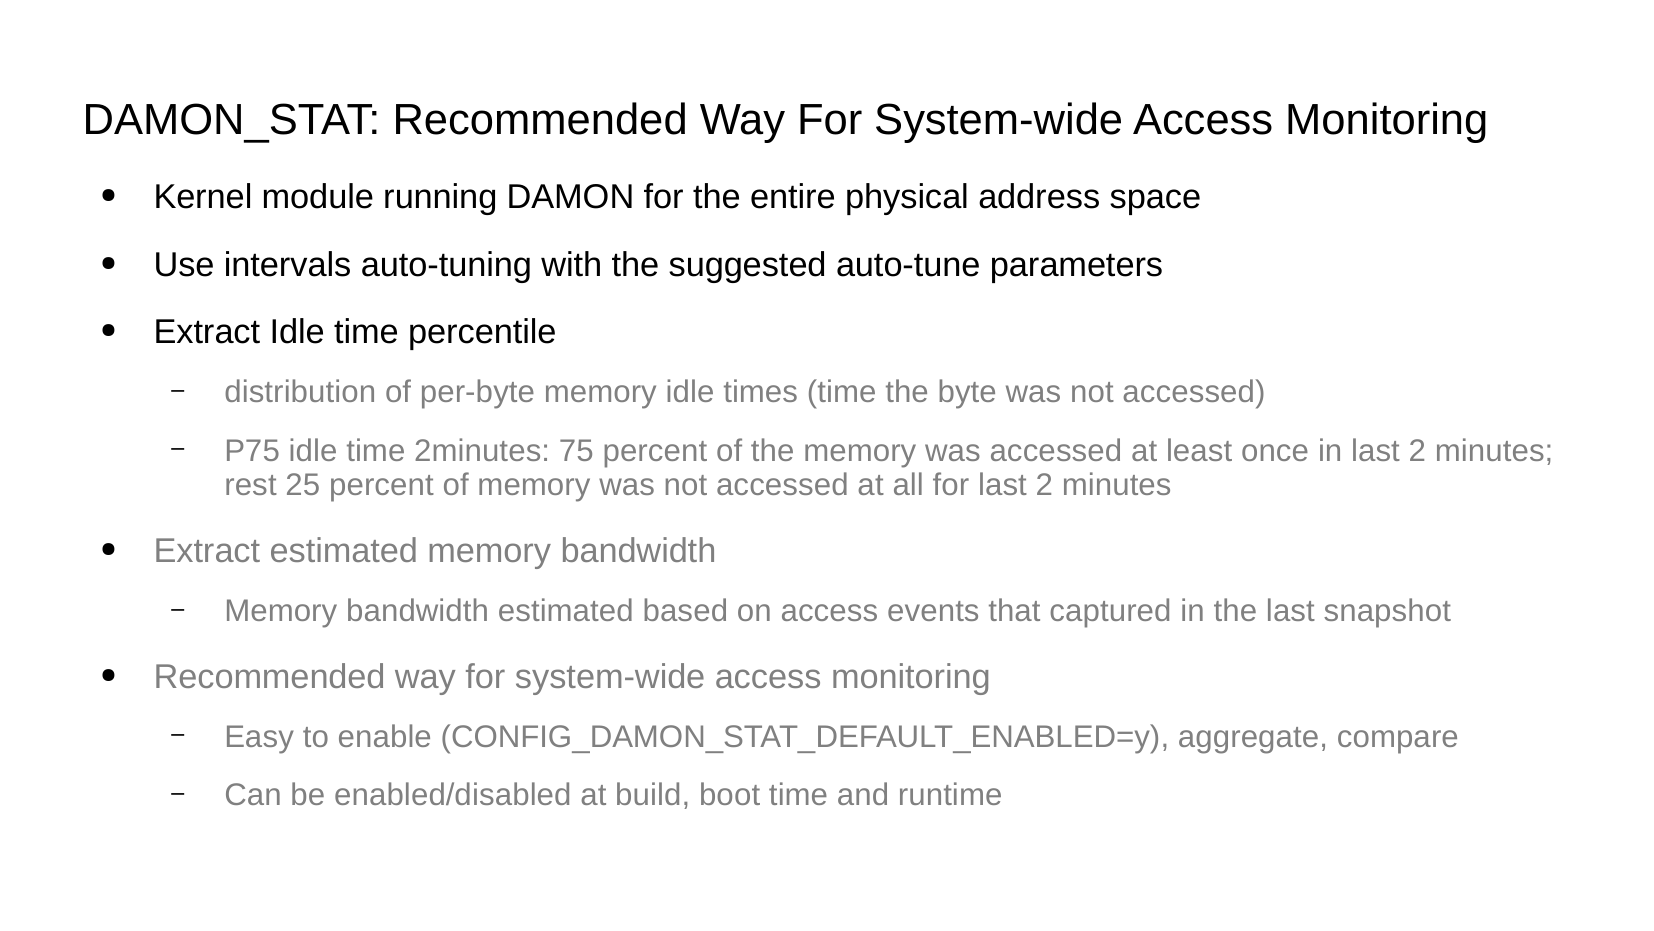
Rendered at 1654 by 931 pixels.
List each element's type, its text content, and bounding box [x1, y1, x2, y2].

title DAMON_STAT: Recommended Way For System-wide Access Monitoring [82, 81, 1571, 157]
list Kernel module running DAMON for the entire physical address space Use intervals auto-tuning with the suggested auto-tune parameters Extract Idle time percentile distribution of per-byte memory idle times (time the byte was not accessed) P75 idle time 2minutes: 75 percent of the memory was accessed at least once in last 2 minutes; rest 25 percent of memory was not accessed at all for last 2 minutes Extract estimated memory bandwidth Memory bandwidth estimated based on access events that captured in the last snapshot Recommended way for system-wide access monitoring Easy to enable (CONFIG_DAMON_STAT_DEFAULT_ENABLED=y), aggregate, compare Can be enabled/disabled at build, boot time and runtime [82, 177, 1571, 833]
